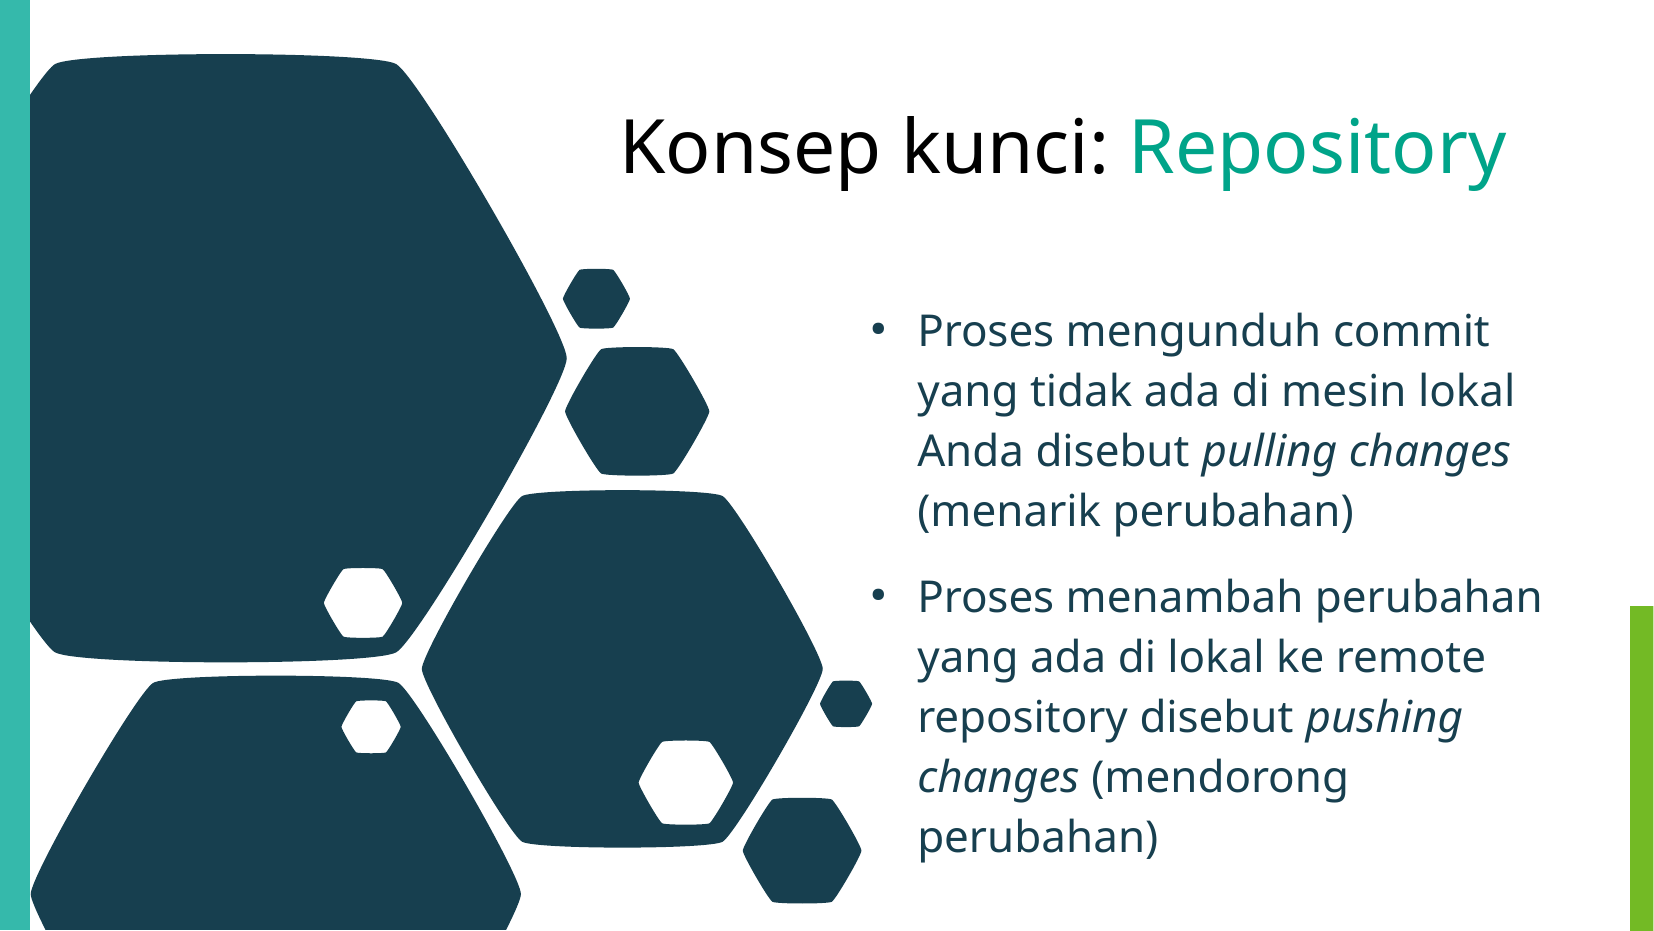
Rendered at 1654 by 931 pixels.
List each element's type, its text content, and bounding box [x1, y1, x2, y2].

text_box [562, 268, 630, 329]
text_box [742, 797, 862, 904]
text_box [421, 490, 823, 848]
title Konsep kunci: Repository [555, 49, 1571, 239]
text_box [0, 54, 567, 663]
text_box [820, 680, 873, 728]
text_box [30, 675, 521, 930]
text_box [565, 347, 710, 476]
list Proses mengunduh commit yang tidak ada di mesin lokal Anda disebut pulling changes (menarik perubahan) Proses menambah perubahan yang ada di lokal ke remote repository disebut pushing changes (mendorong perubahan) [855, 299, 1561, 870]
